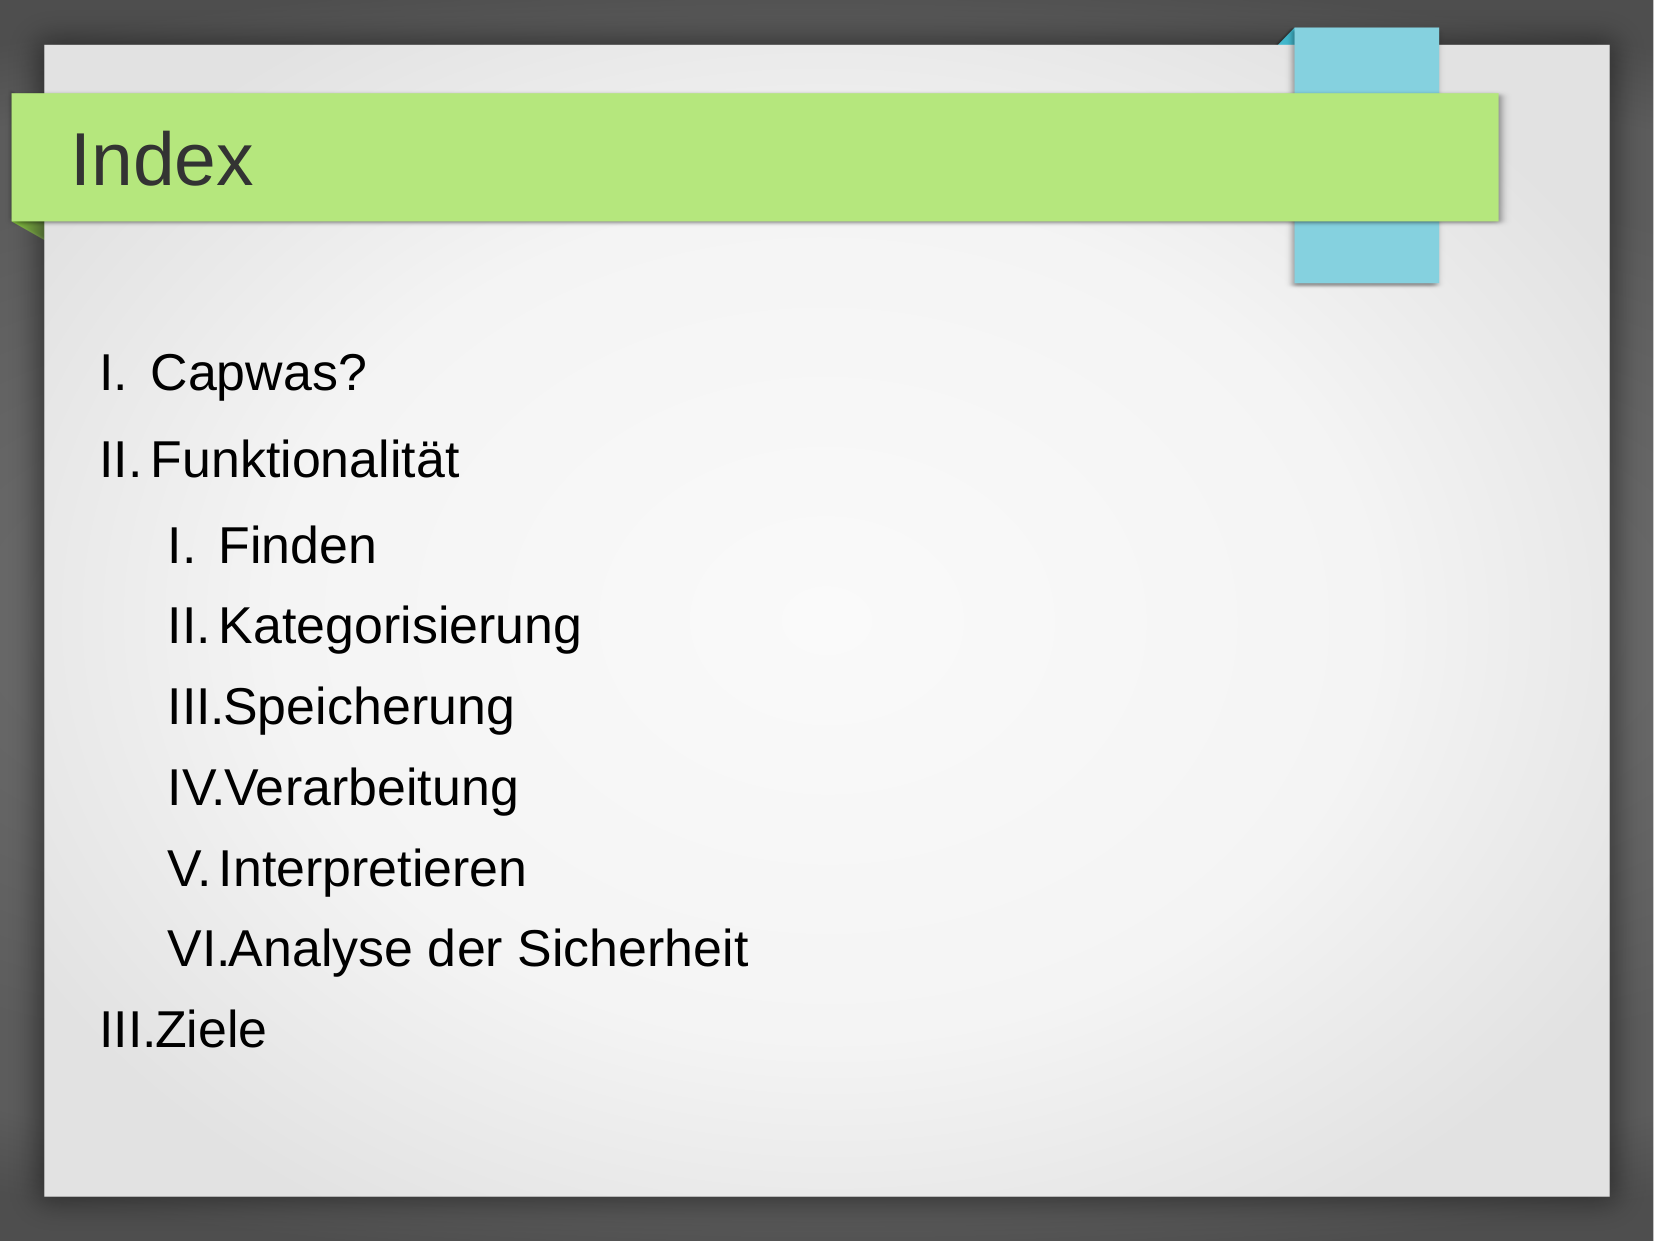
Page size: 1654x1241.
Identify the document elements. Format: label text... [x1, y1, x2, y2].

list Capwas? Funktionalität Finden Kategorisierung Speicherung Verarbeitung Interpretieren Analyse der Sicherheit Ziele [82, 343, 1538, 1063]
title Index [70, 106, 1229, 213]
picture [0, 0, 1654, 1241]
